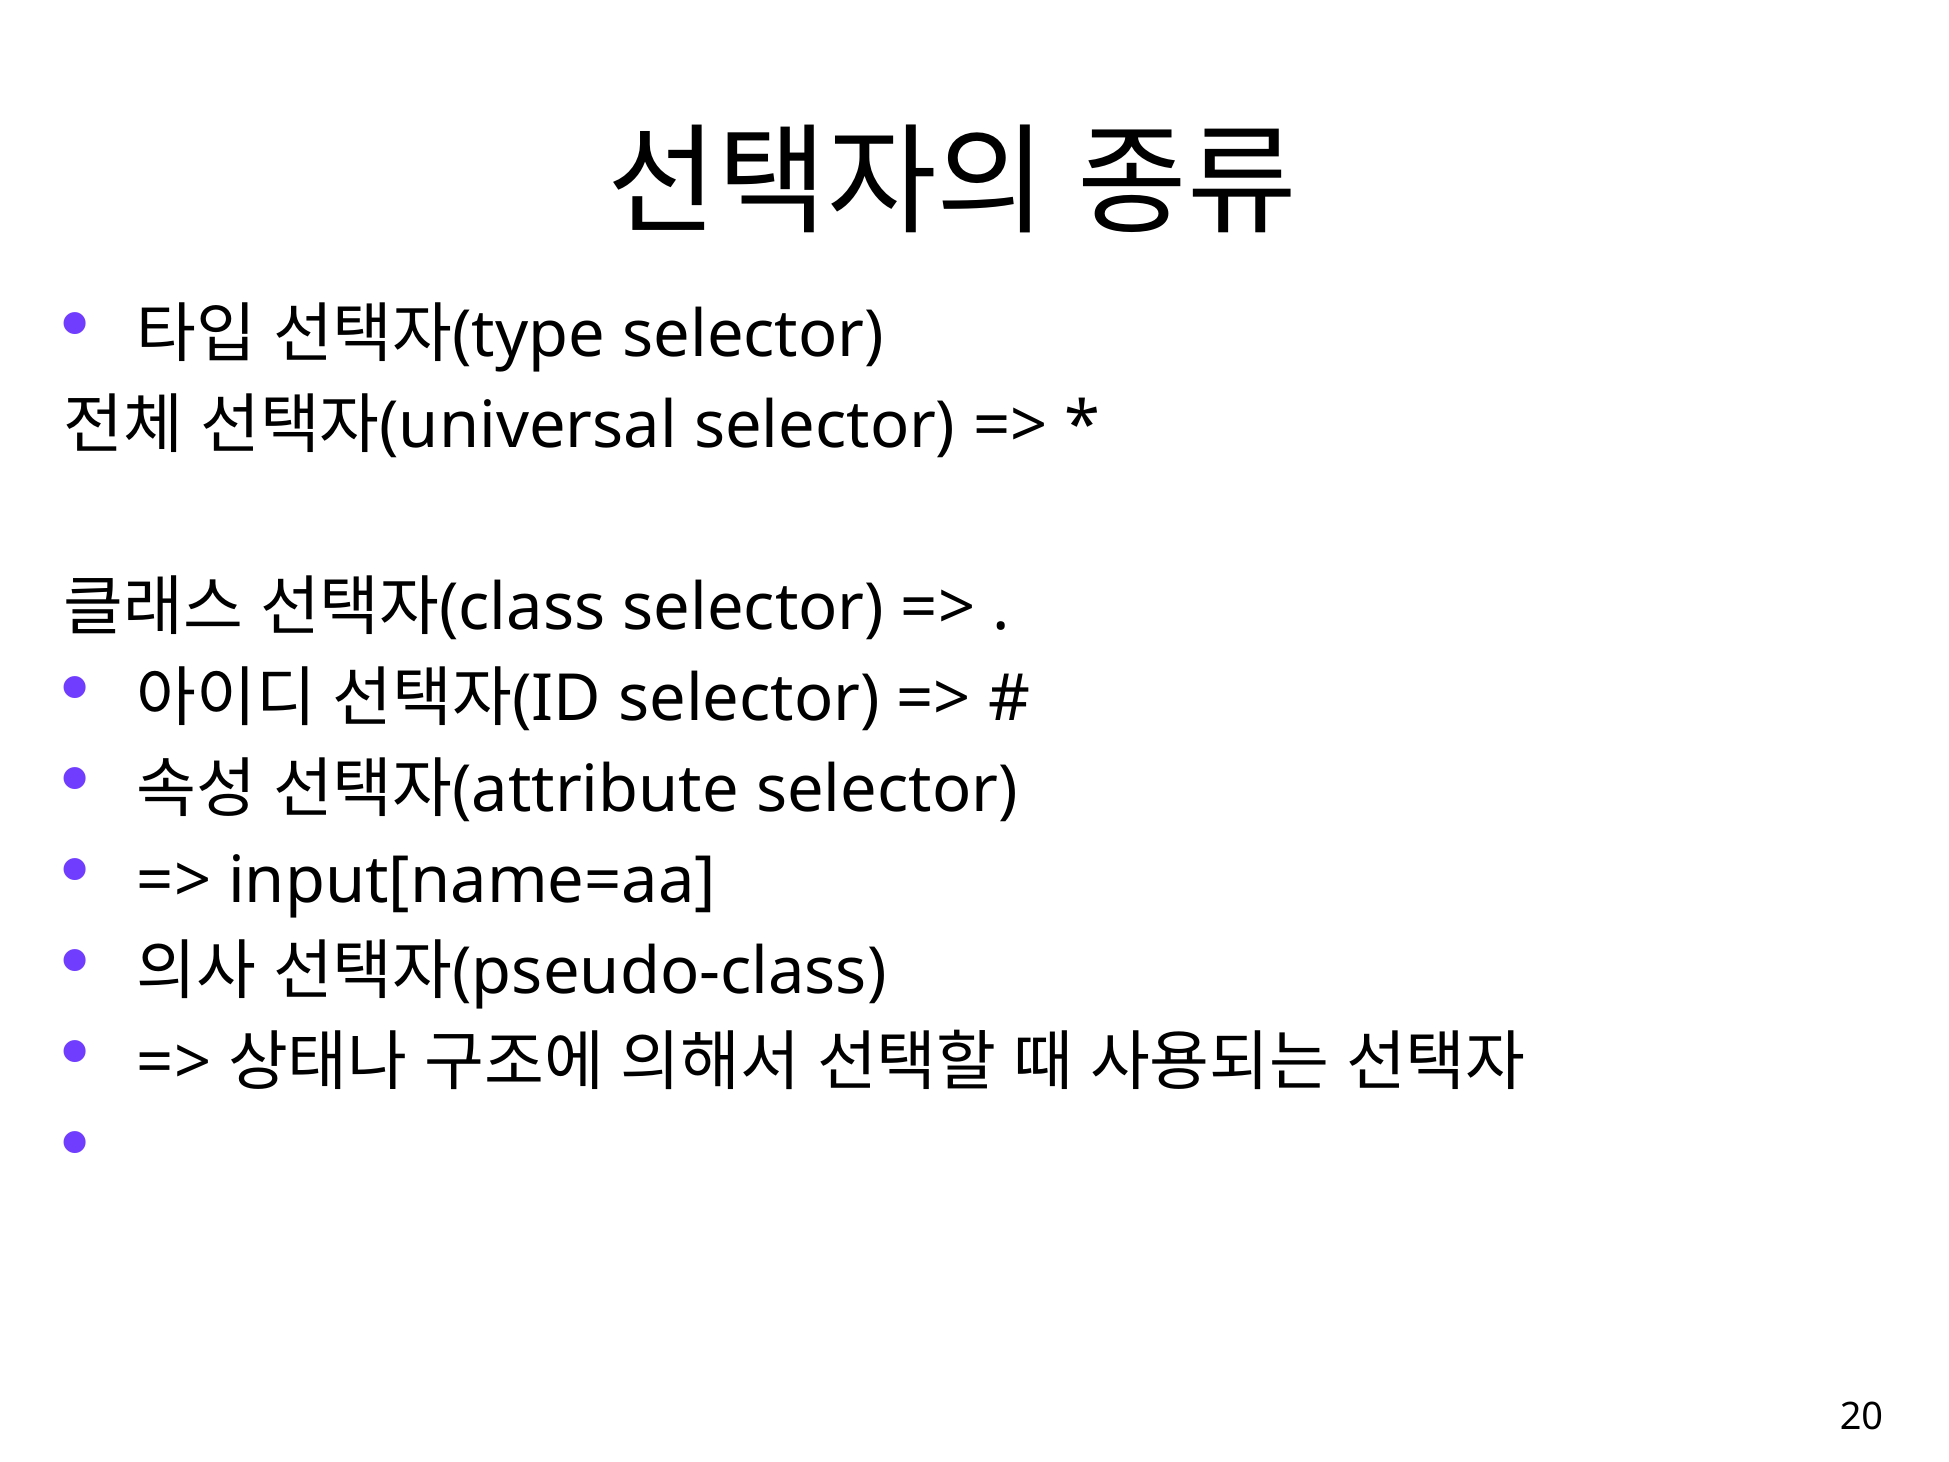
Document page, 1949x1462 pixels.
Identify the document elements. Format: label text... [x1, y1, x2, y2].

slide_number 20 [1496, 1372, 1899, 1462]
list 타입 선택자(type selector) 전체 선택자(universal selector) => * 클래스 선택자(class selector) => . 아이디 선택자(ID selector) => # 속성 선택자(attribute selector) => input[name=aa] 의사 선택자(pseudo-class) => 상태나 구조에 의해서 선택할 때 사용되는 선택자 [48, 284, 1897, 1343]
title 선택자의 종류 [156, 92, 1749, 255]
